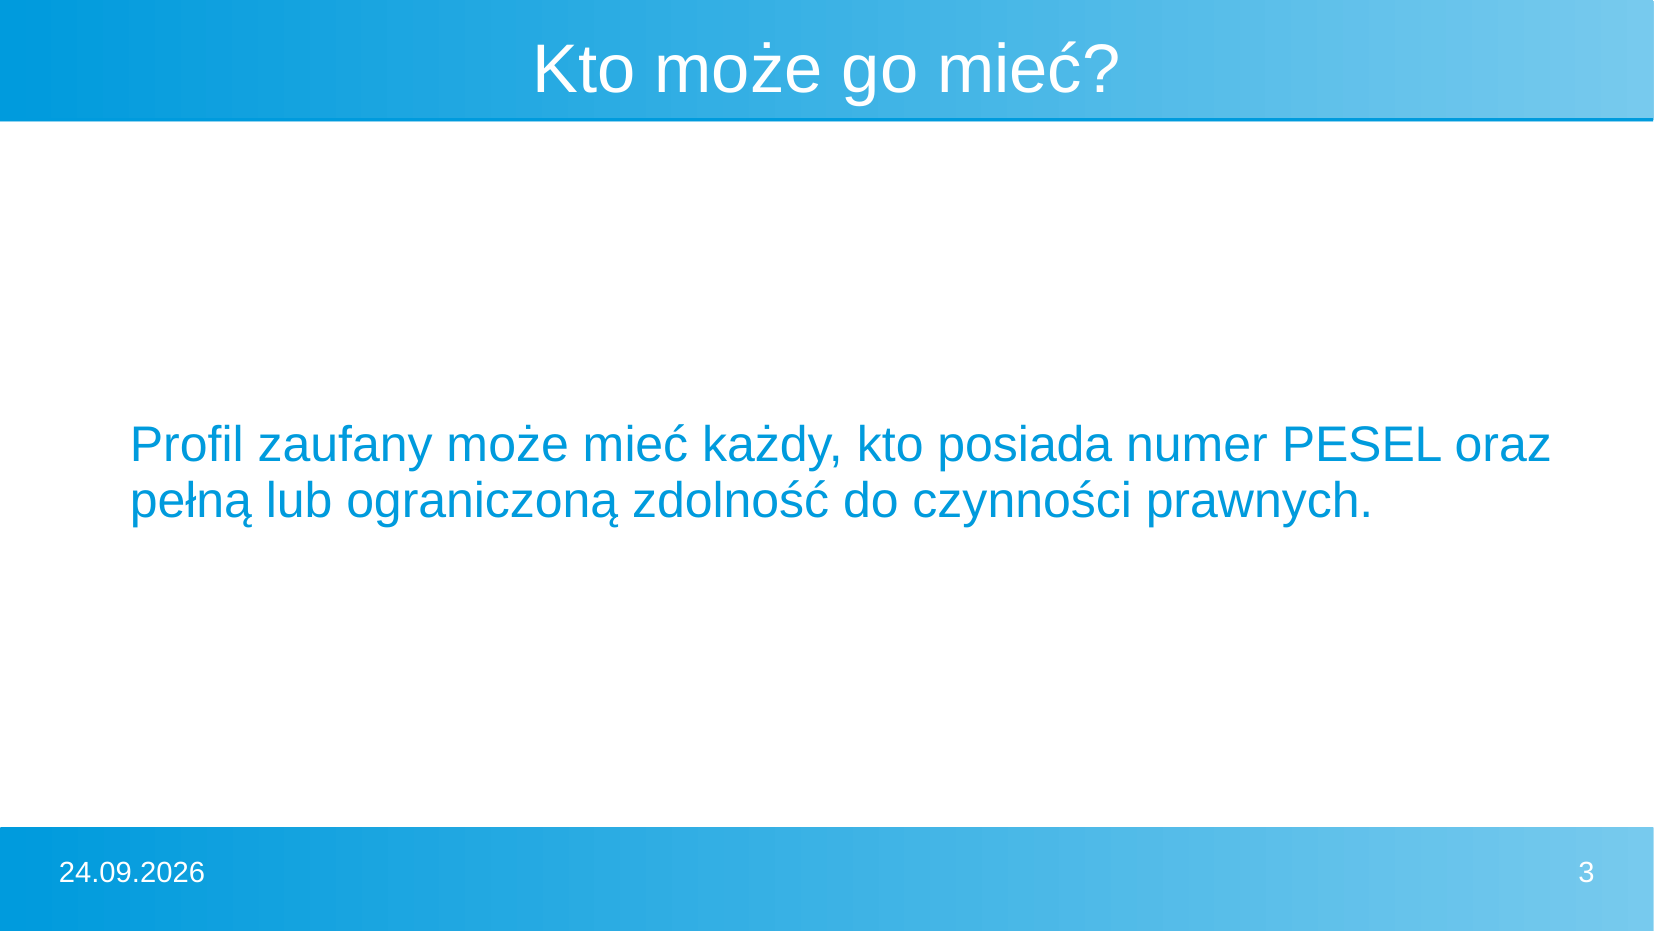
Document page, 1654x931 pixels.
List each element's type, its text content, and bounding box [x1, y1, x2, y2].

list Profil zaufany może mieć każdy, kto posiada numer PESEL oraz pełną lub ograniczoną zdolność do czynności prawnych. [59, 177, 1595, 768]
title Kto może go mieć? [59, 29, 1595, 108]
